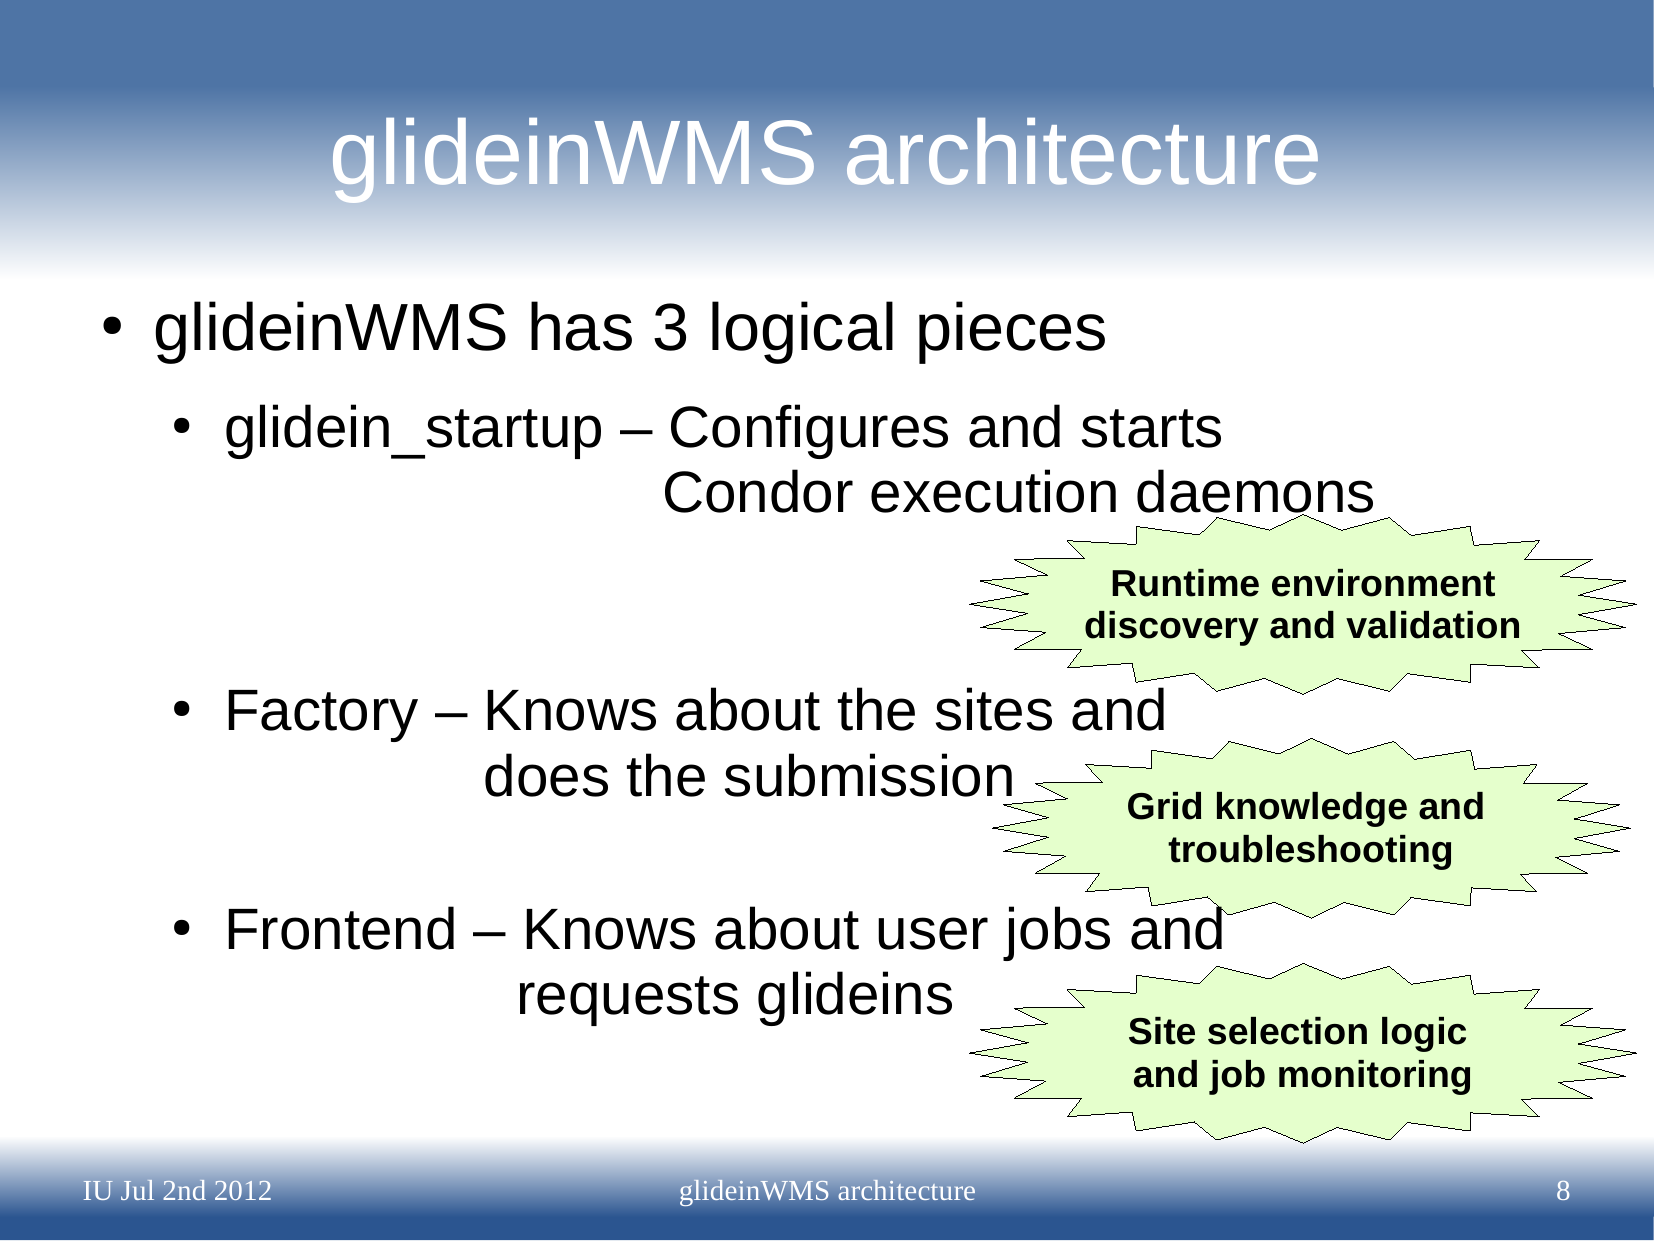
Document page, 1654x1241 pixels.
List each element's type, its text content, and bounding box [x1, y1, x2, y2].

list glideinWMS has 3 logical pieces glidein_startup – Configures and starts Condor execution daemons Factory – Knows about the sites and does the submission Frontend – Knows about user jobs and requests glideins [82, 290, 1571, 1136]
text_box Runtime environment discovery and validation [969, 514, 1637, 695]
title glideinWMS architecture [82, 56, 1571, 250]
text_box Grid knowledge and troubleshooting [1571, 801, 1631, 856]
text_box Site selection logic and job monitoring [1571, 1025, 1637, 1082]
